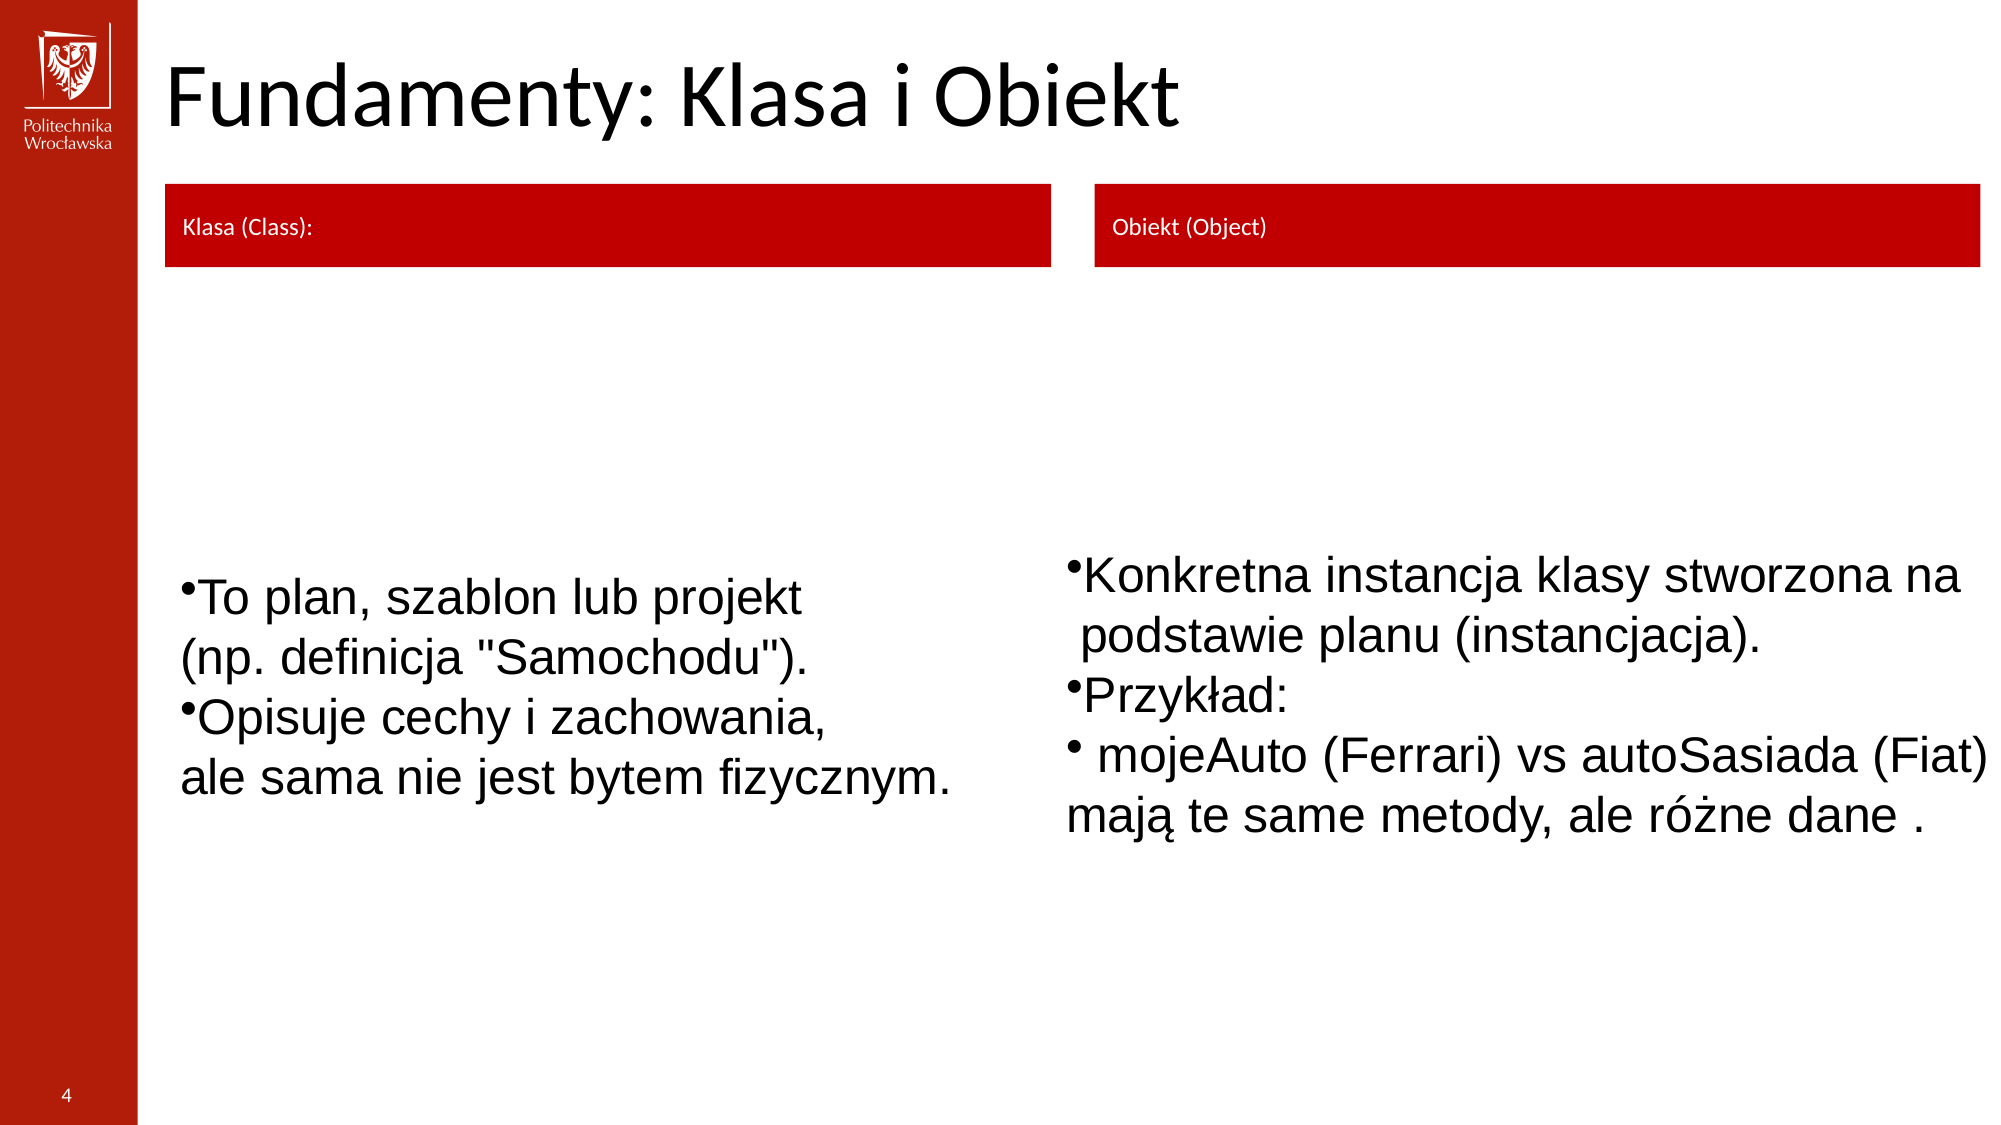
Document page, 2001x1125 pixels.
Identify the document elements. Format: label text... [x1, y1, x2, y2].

list To plan, szablon lub projekt (np. definicja "Samochodu"). Opisuje cechy i zachowania, ale sama nie jest bytem fizycznym. [165, 557, 1051, 813]
list Obiekt (Object) [1094, 183, 1981, 268]
list Konkretna instancja klasy stworzona na podstawie planu (instancjacja). Przykład: mojeAuto (Ferrari) vs autoSasiada (Fiat) mają te same metody, ale różne dane . [1051, 534, 2000, 850]
list Klasa (Class): [165, 183, 1052, 268]
picture [24, 22, 112, 149]
list Fundamenty: Klasa i Obiekt [165, 19, 1973, 161]
